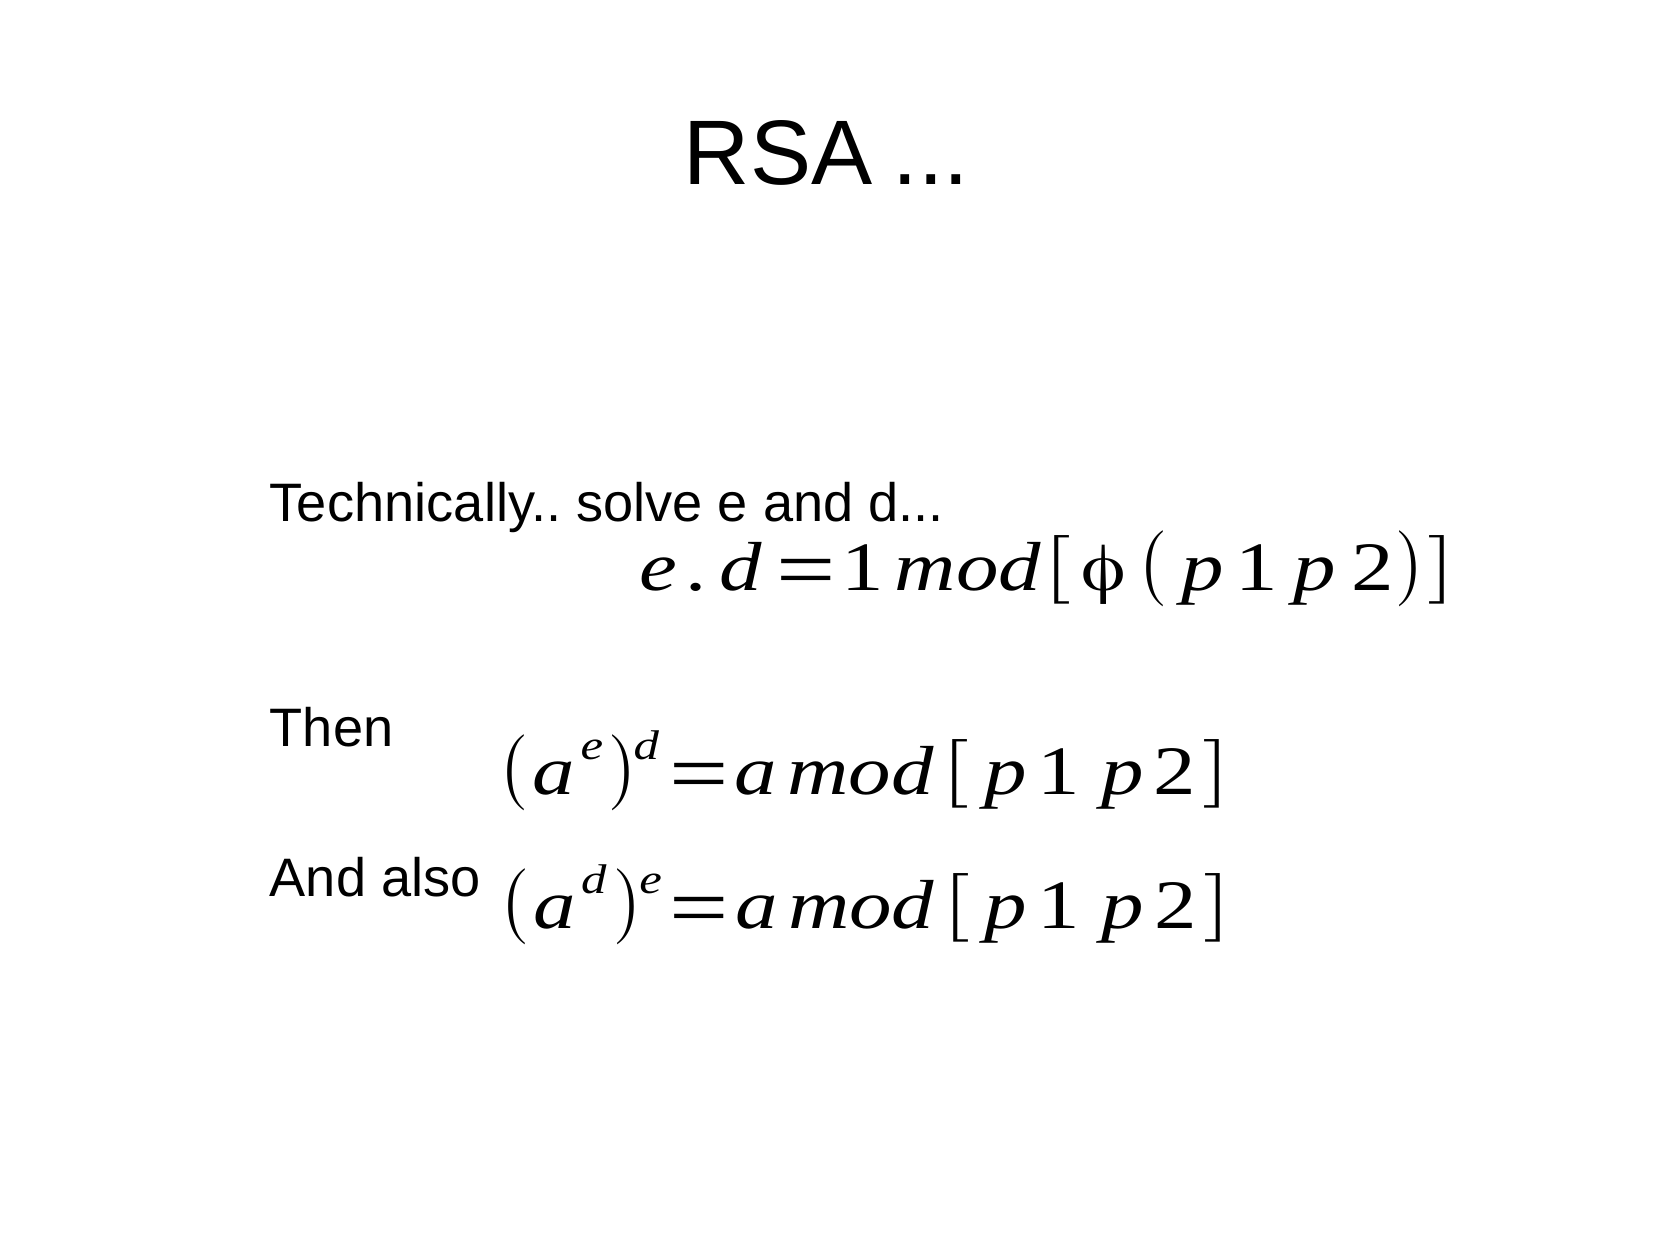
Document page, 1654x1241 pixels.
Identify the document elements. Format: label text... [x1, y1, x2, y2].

chart [618, 525, 1471, 609]
text_box And also [255, 840, 497, 916]
text_box Technically.. solve e and d... [255, 464, 1081, 541]
text_box Then [255, 690, 1081, 766]
title RSA ... [82, 49, 1571, 257]
chart [480, 854, 1246, 946]
chart [479, 720, 1246, 812]
